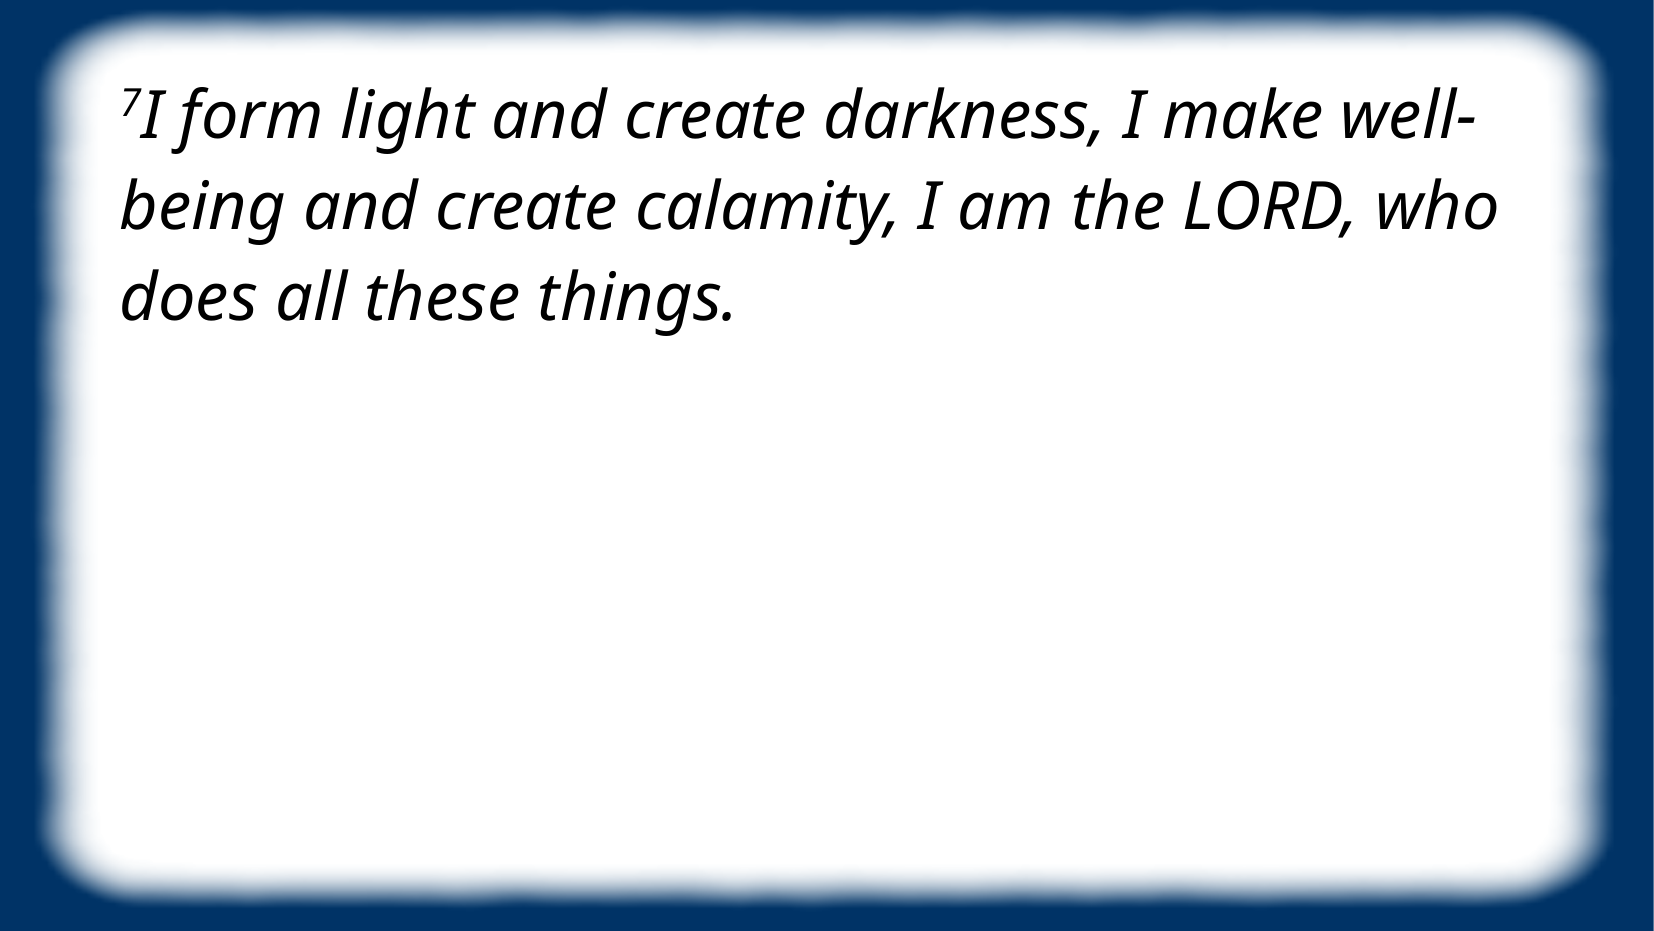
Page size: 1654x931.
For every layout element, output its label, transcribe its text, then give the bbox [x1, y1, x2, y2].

picture [0, 0, 1654, 931]
text_box 7I form light and create darkness, I make well-being and create calamity, I am the LORD, who does all these things. [105, 60, 1531, 342]
